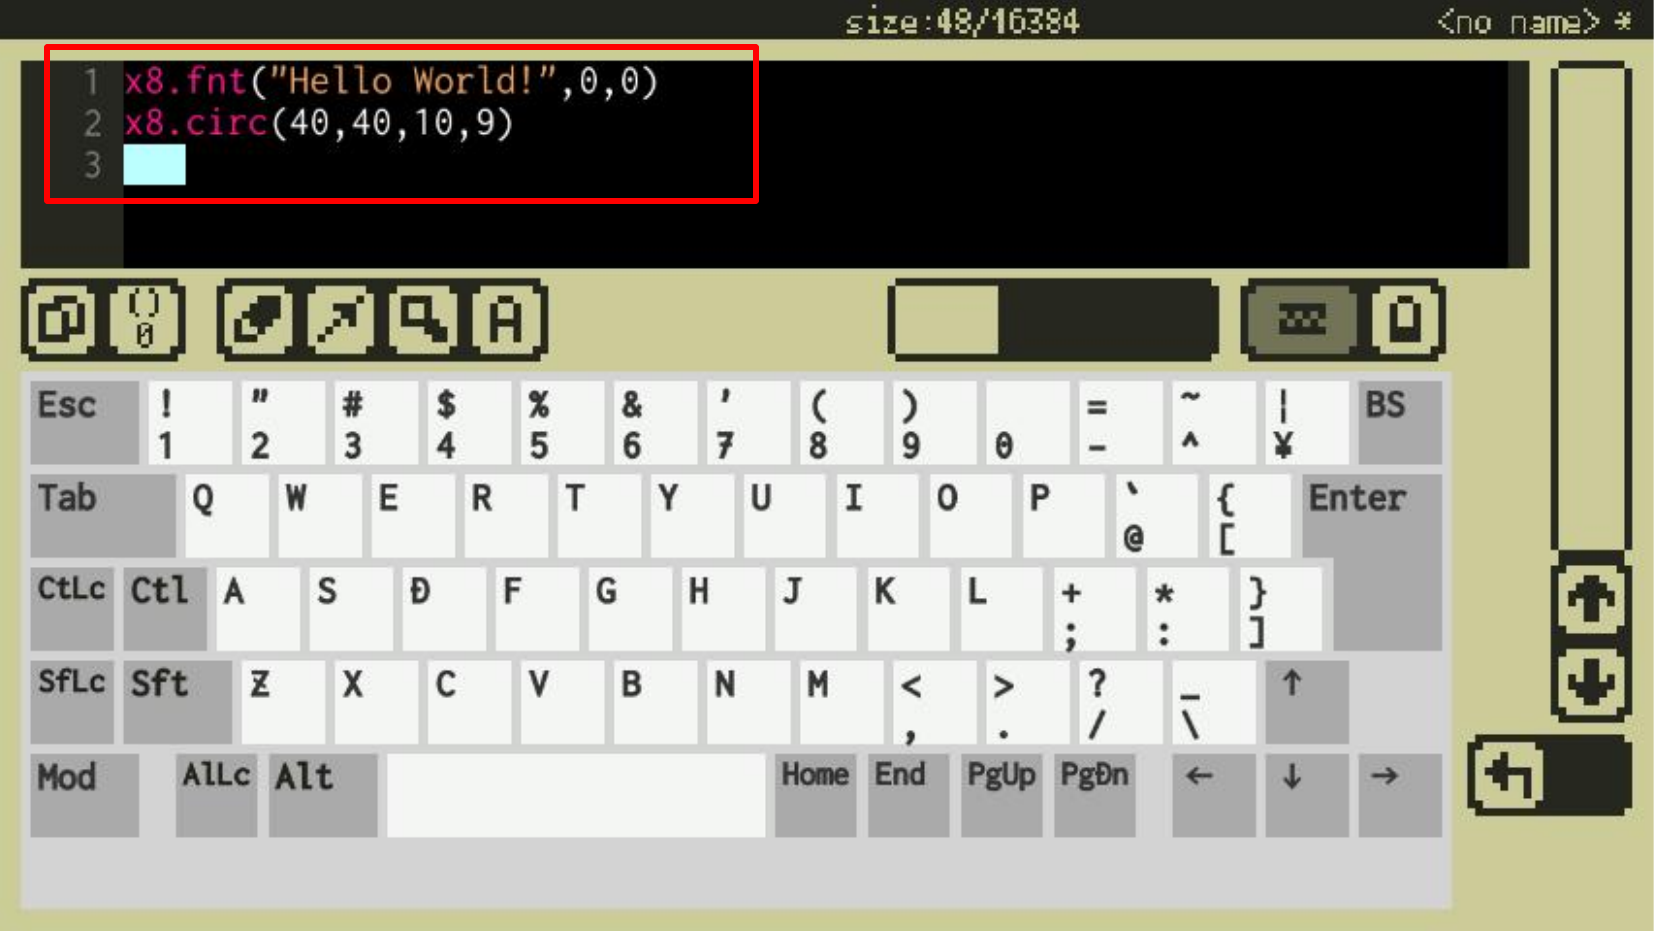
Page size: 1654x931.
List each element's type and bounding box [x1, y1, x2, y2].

text_box [47, 47, 756, 201]
picture [0, 0, 1654, 931]
